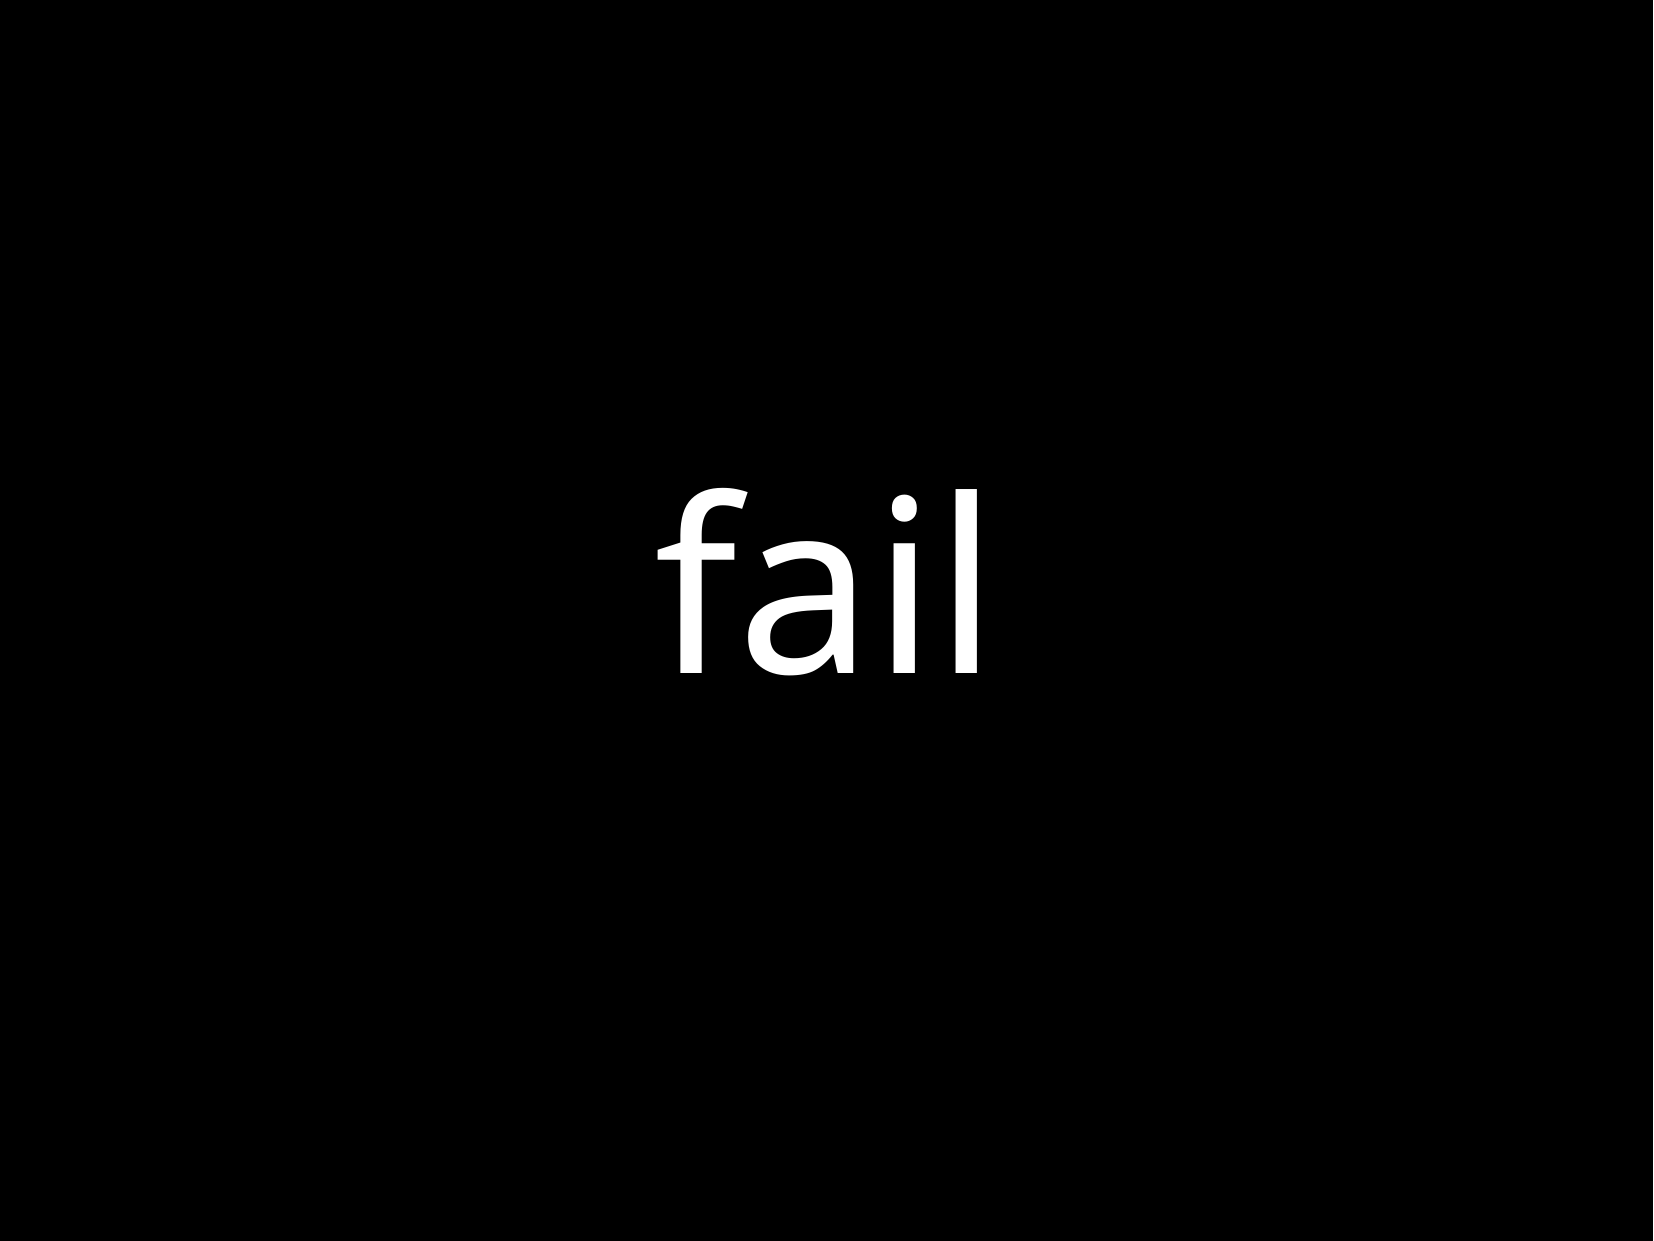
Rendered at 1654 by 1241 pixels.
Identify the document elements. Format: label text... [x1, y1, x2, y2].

text_box fail [82, 56, 1571, 1102]
